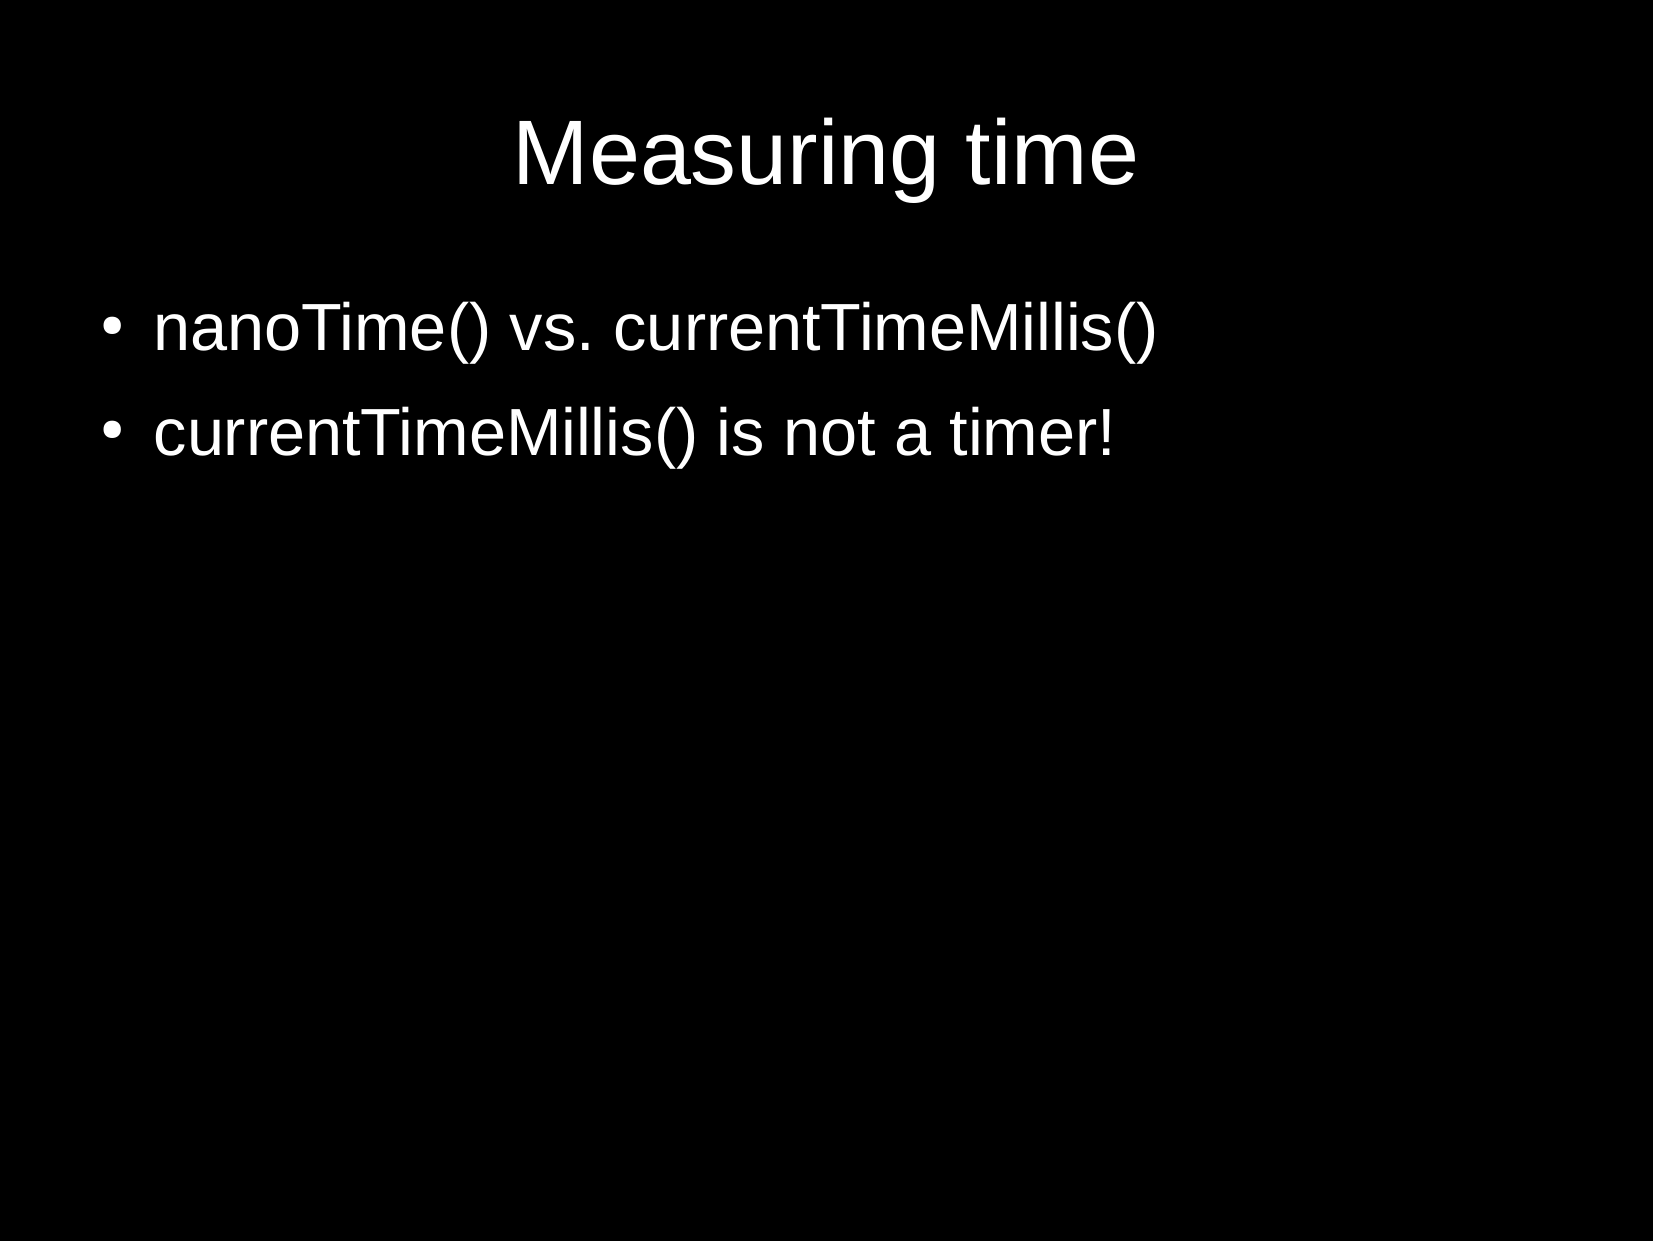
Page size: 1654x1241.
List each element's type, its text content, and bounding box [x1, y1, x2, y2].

title Measuring time [82, 49, 1571, 257]
list nanoTime() vs. currentTimeMillis() currentTimeMillis() is not a timer! [82, 290, 1571, 1109]
